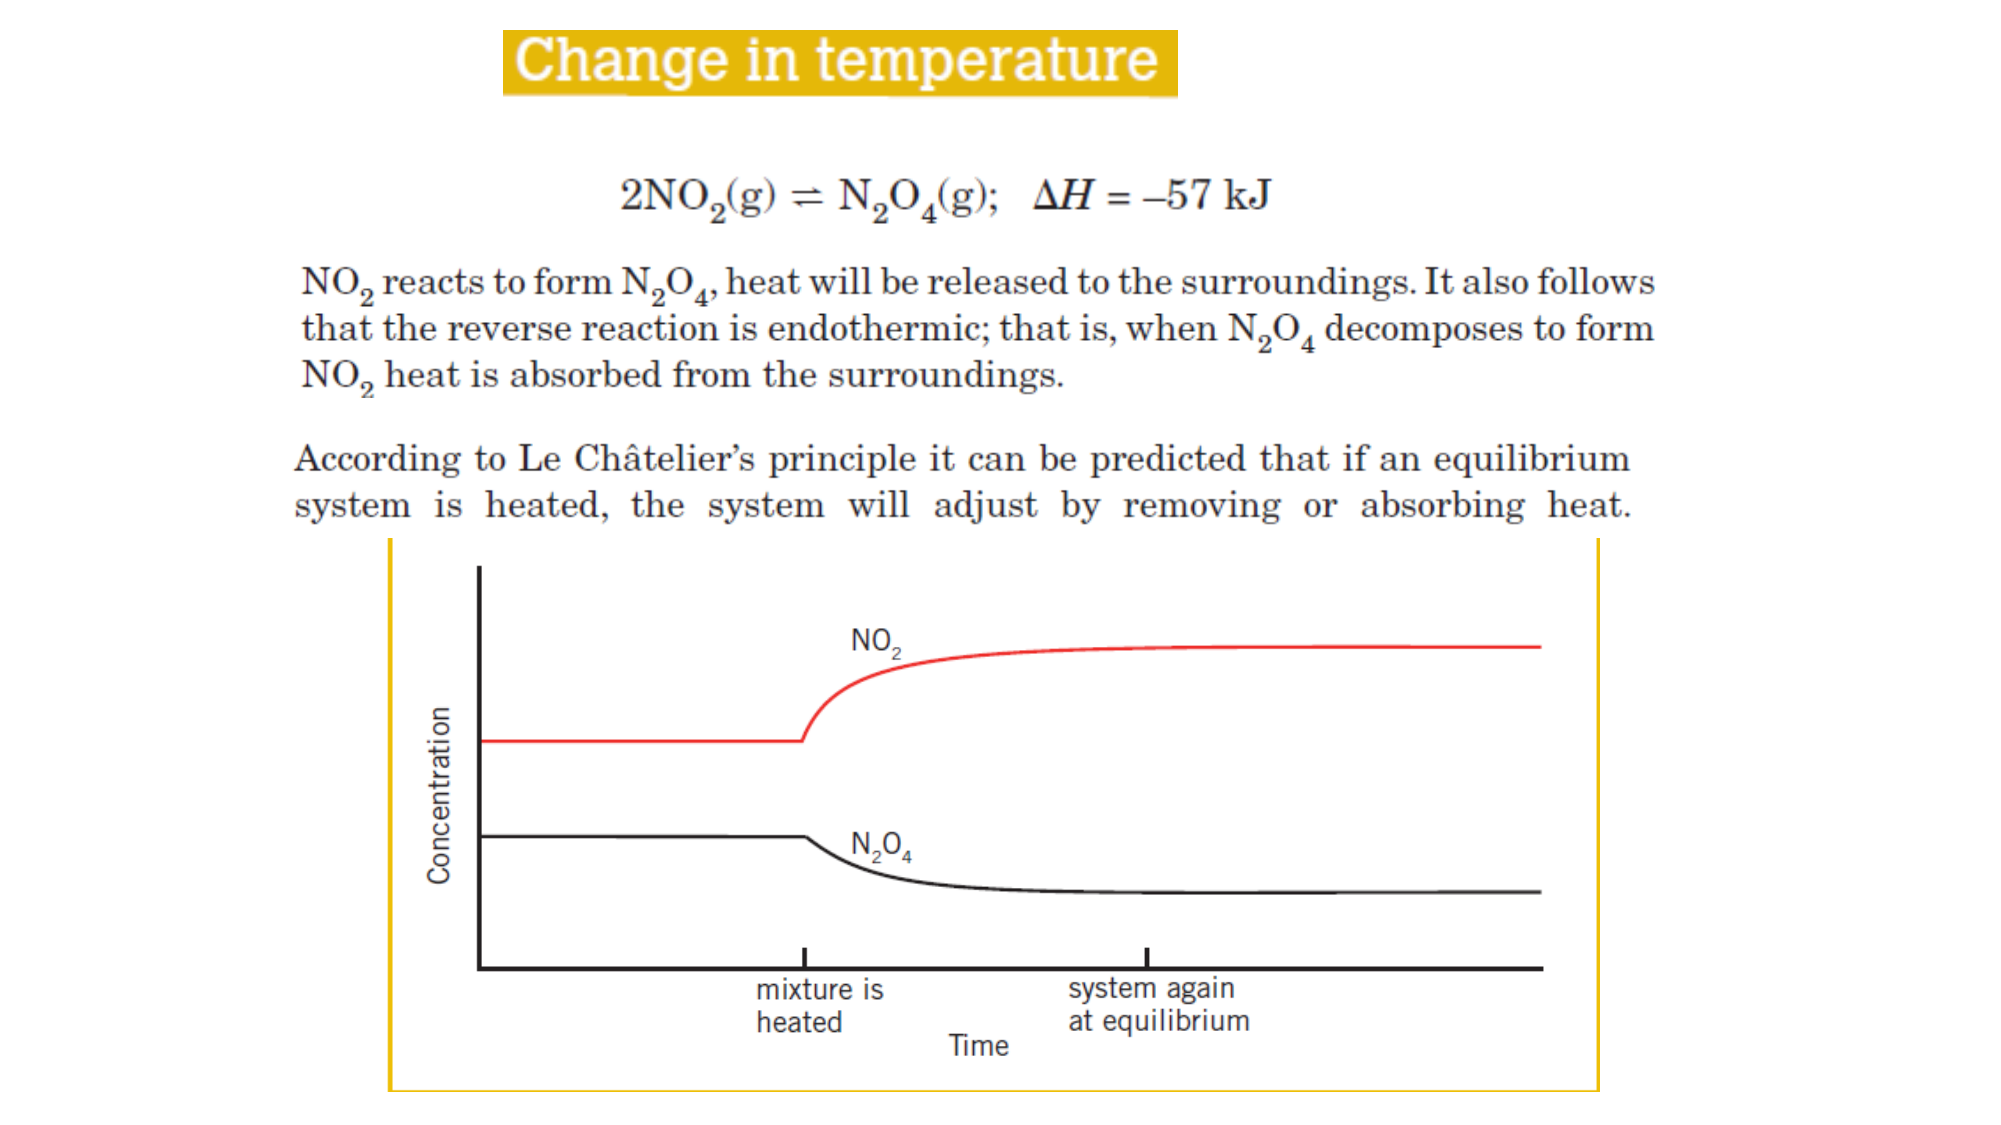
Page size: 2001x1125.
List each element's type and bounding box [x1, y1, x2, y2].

picture [385, 538, 1600, 1092]
picture [279, 432, 1643, 528]
picture [503, 30, 1178, 102]
picture [291, 255, 1669, 398]
picture [574, 125, 1302, 244]
